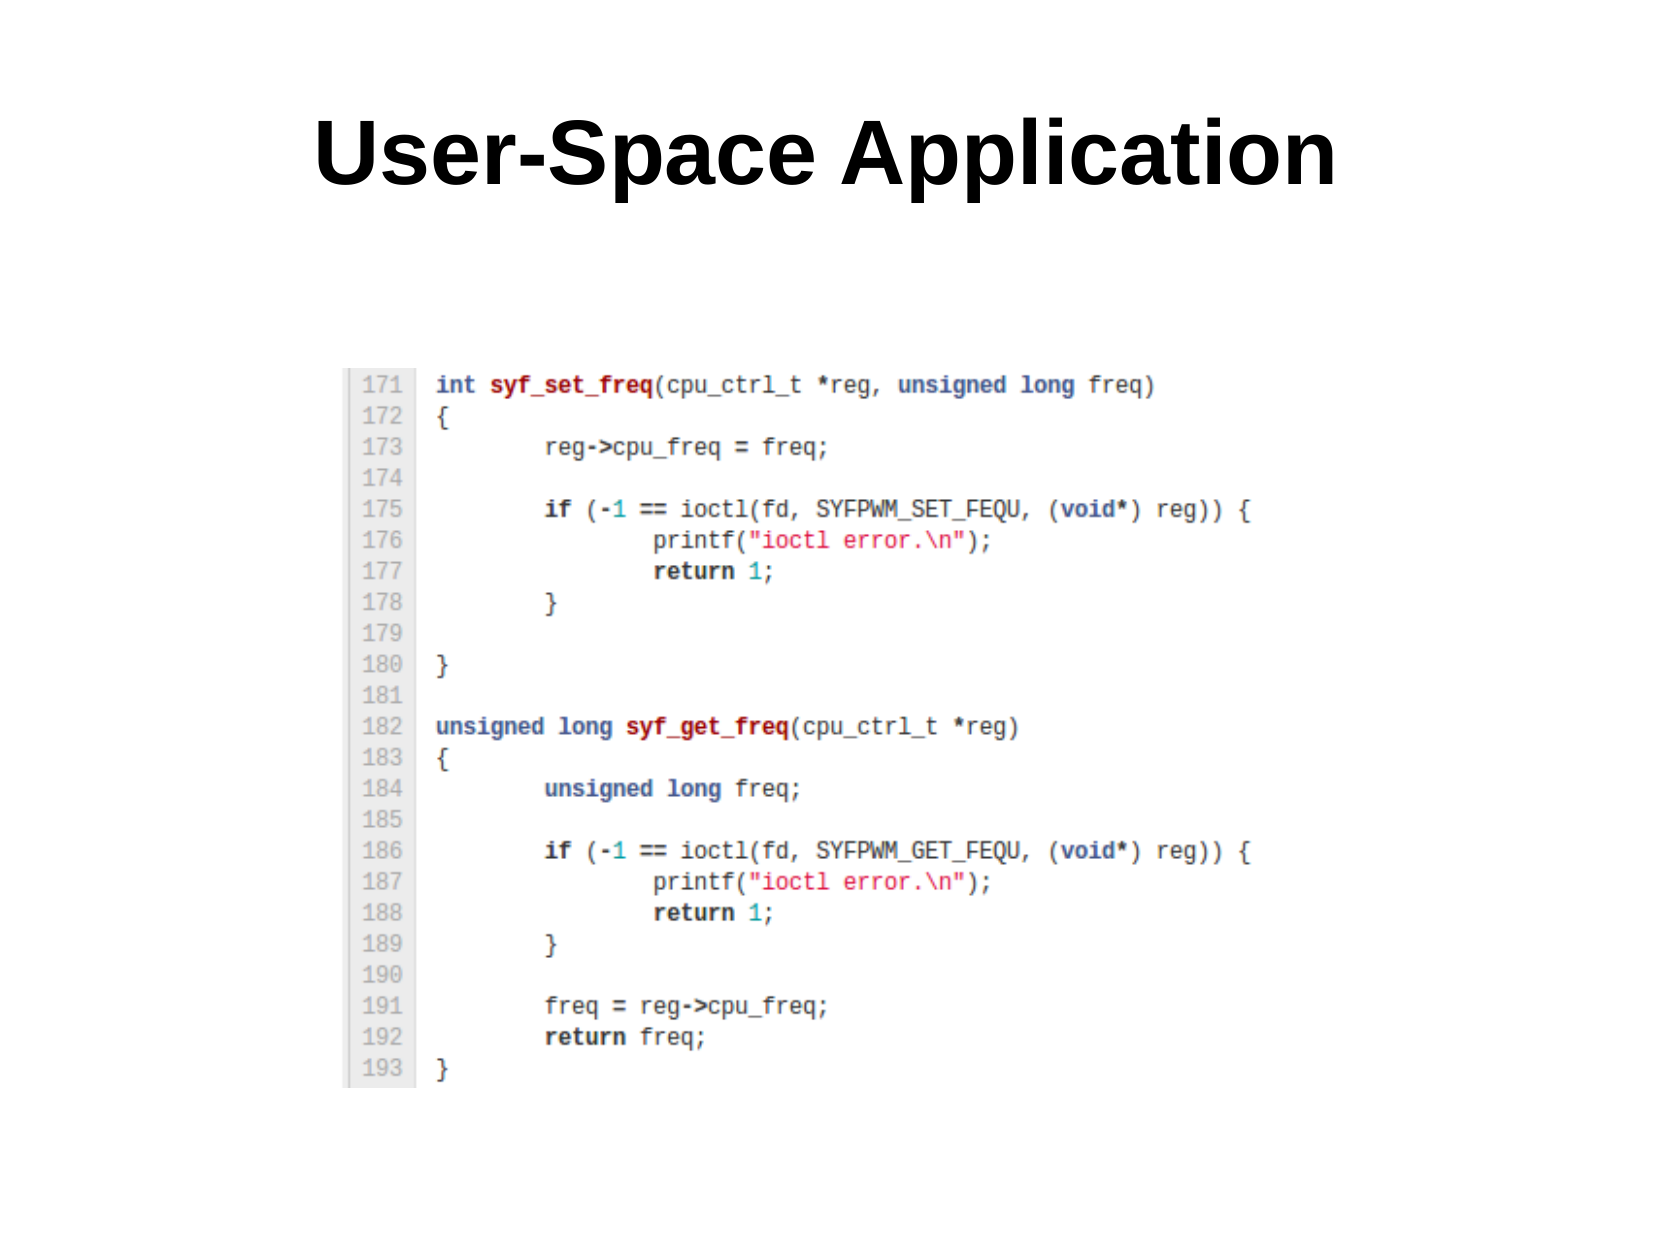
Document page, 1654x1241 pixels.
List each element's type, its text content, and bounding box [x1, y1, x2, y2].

picture [337, 368, 1298, 1088]
title User-Space Application [82, 49, 1571, 257]
